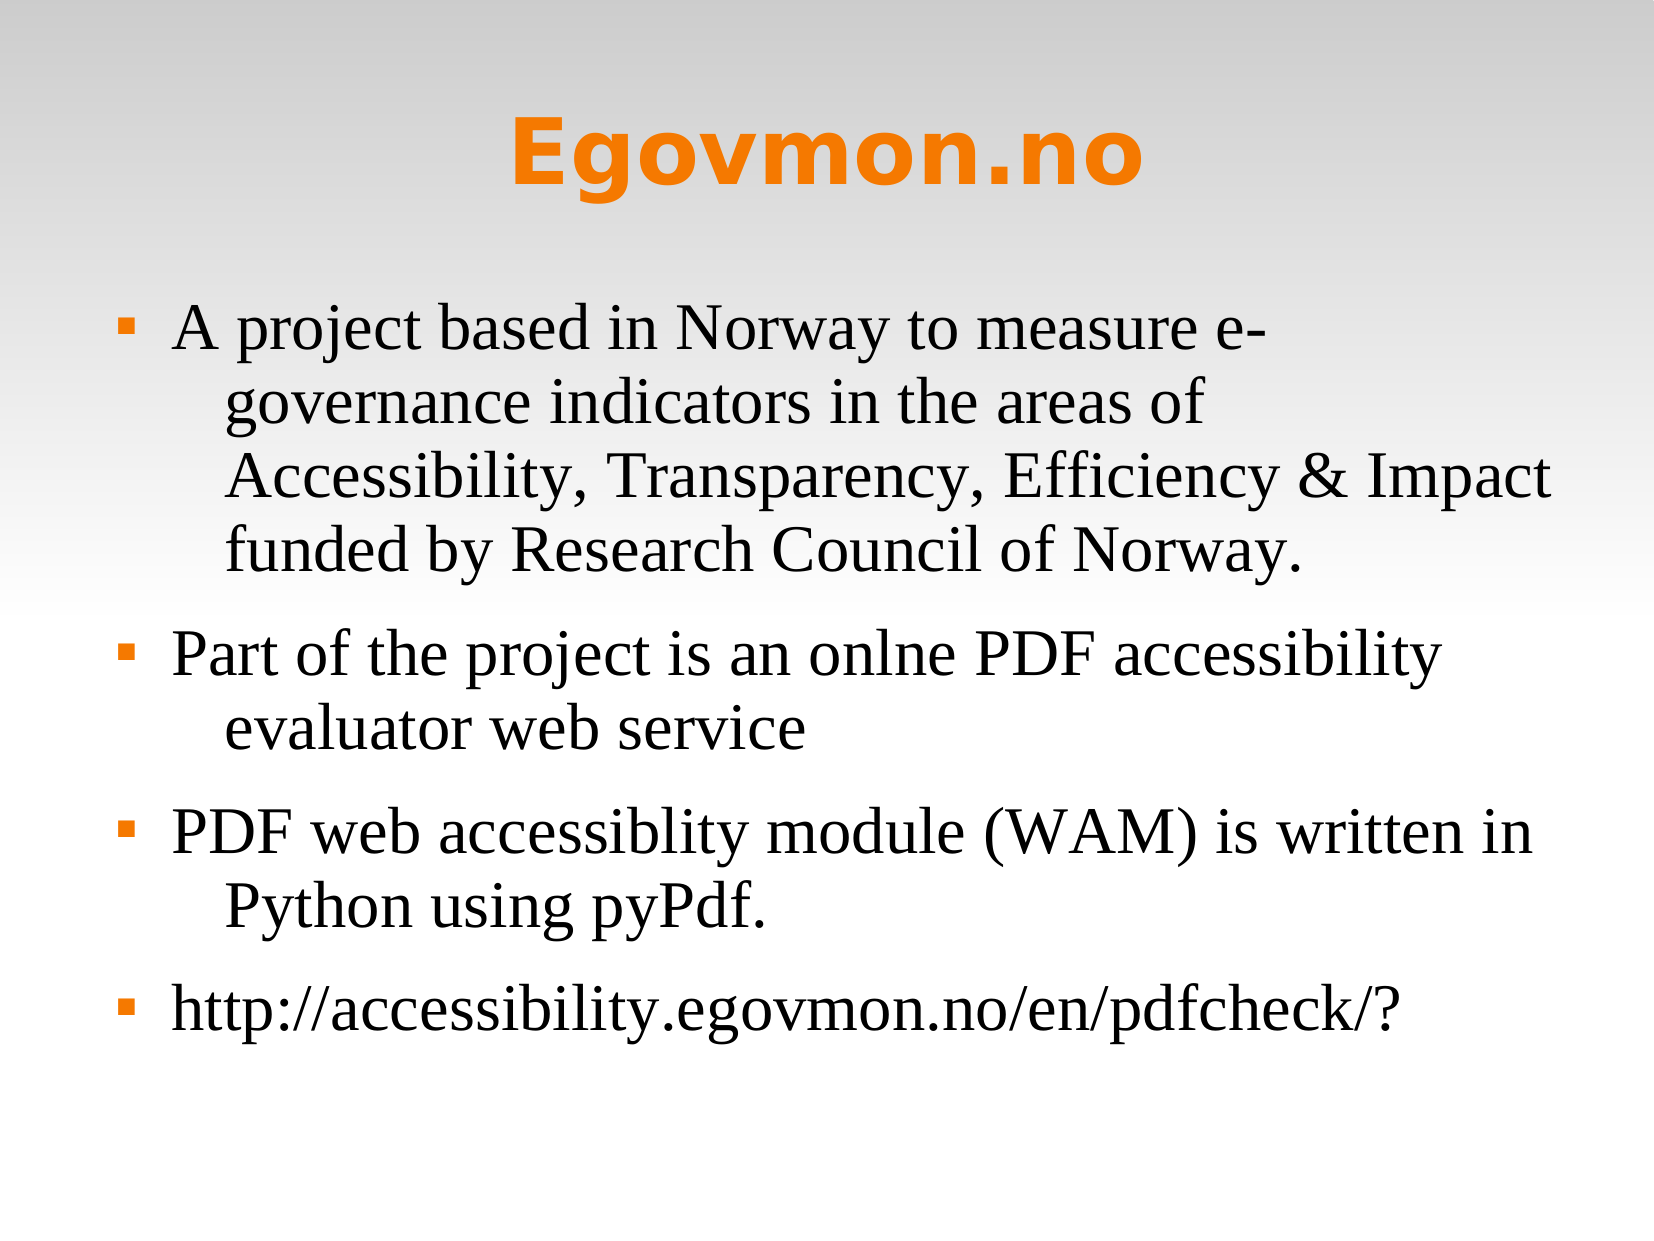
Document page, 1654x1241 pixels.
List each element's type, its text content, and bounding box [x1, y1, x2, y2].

list A project based in Norway to measure e-governance indicators in the areas of Accessibility, Transparency, Efficiency & Impact funded by Research Council of Norway. Part of the project is an onlne PDF accessibility evaluator web service PDF web accessiblity module (WAM) is written in Python using pyPdf. http://accessibility.egovmon.no/en/pdfcheck/? [82, 290, 1571, 1109]
title Egovmon.no [82, 49, 1571, 257]
